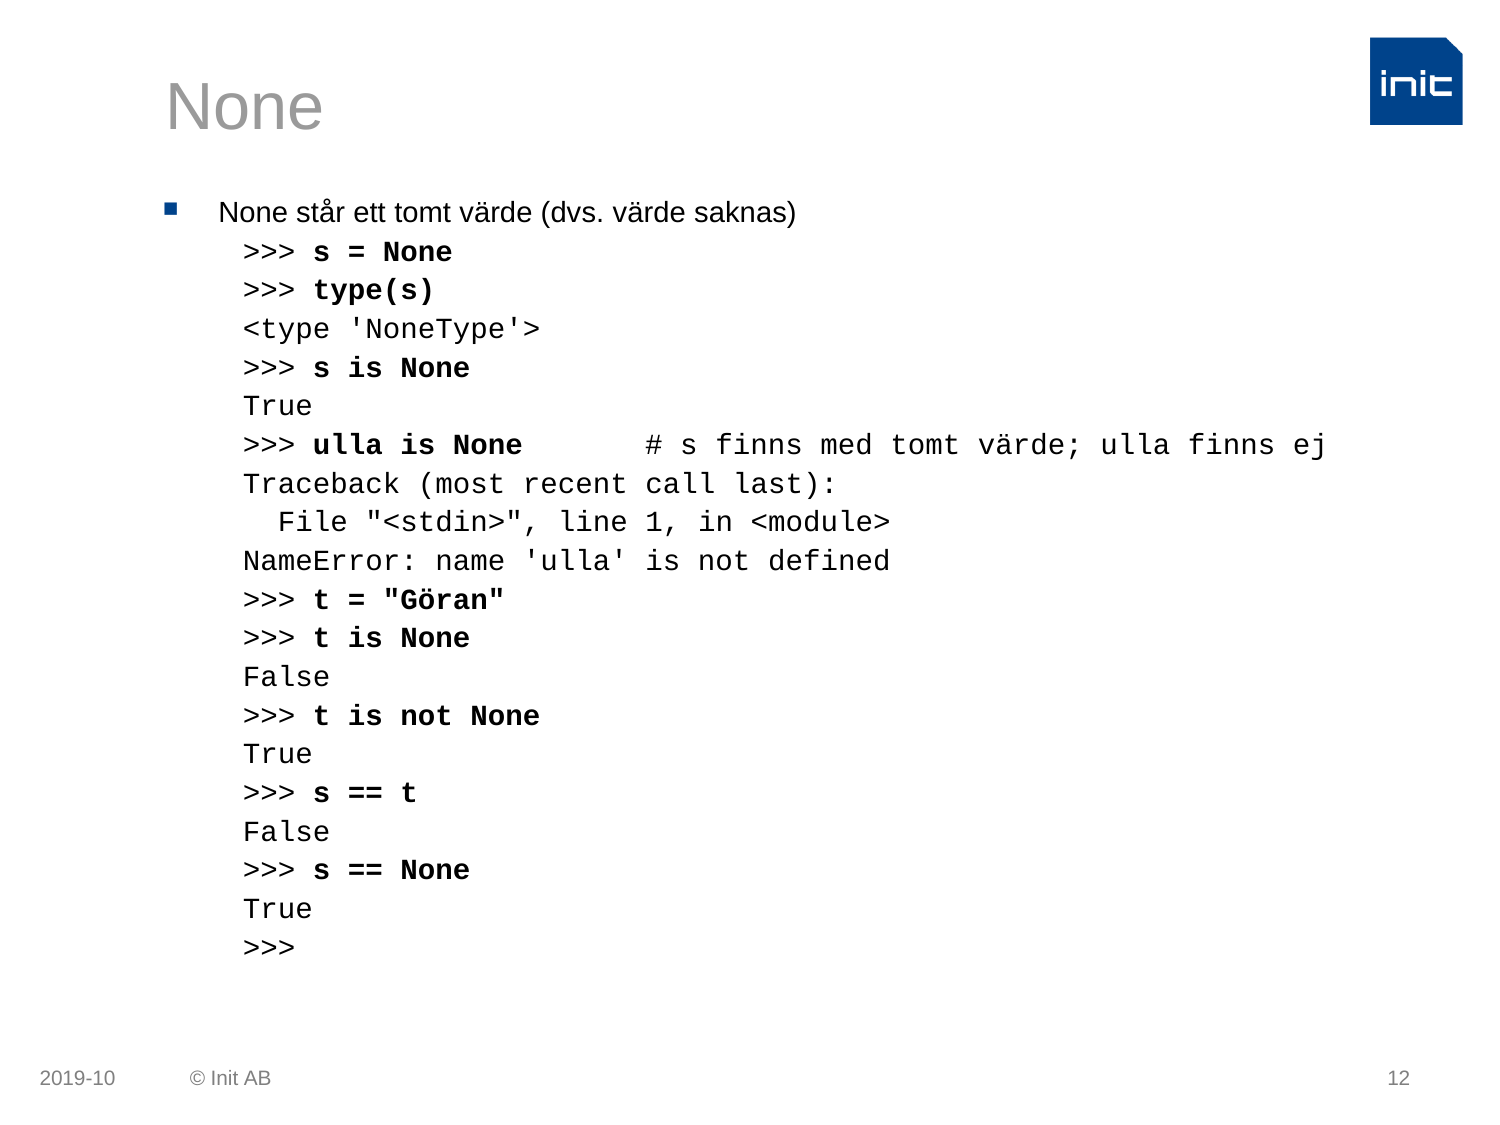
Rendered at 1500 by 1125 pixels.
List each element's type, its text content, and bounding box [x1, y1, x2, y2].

text_box <nummer> [1350, 1037, 1426, 1098]
text_box None [150, 0, 1351, 151]
text_box © Init AB [174, 1037, 1326, 1098]
text_box None står ett tomt värde (dvs. värde saknas) >>> s = None >>> type(s) <type 'NoneType'> >>> s is None True >>> ulla is None # s finns med tomt värde; ulla finns ej Traceback (most recent call last): File "<stdin>", line 1, in <module> NameError: name 'ulla' is not defined >>> t = "Göran" >>> t is None False >>> t is not None True >>> s == t False >>> s == None True >>> [150, 189, 1351, 1049]
picture [1370, 37, 1463, 125]
text_box 2019-10 [24, 1037, 151, 1098]
